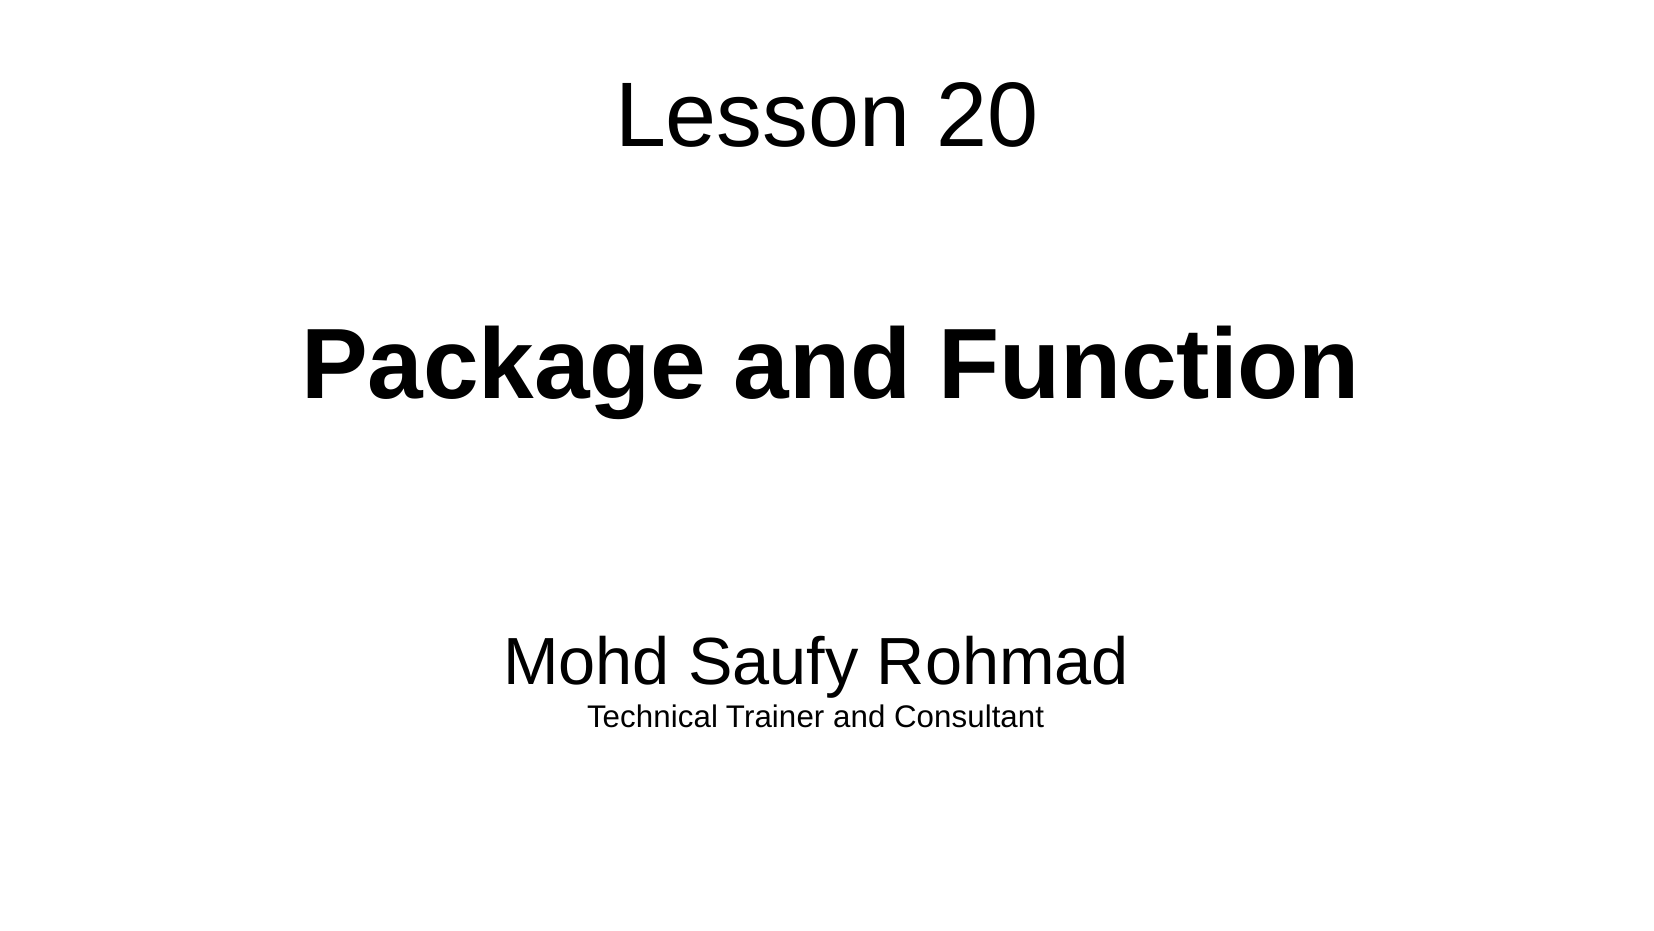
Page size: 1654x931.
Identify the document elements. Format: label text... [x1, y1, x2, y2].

title Lesson 20 [82, 37, 1571, 193]
subtitle Package and Function [86, 285, 1576, 443]
text_box Mohd Saufy Rohmad Technical Trainer and Consultant [72, 615, 1561, 743]
